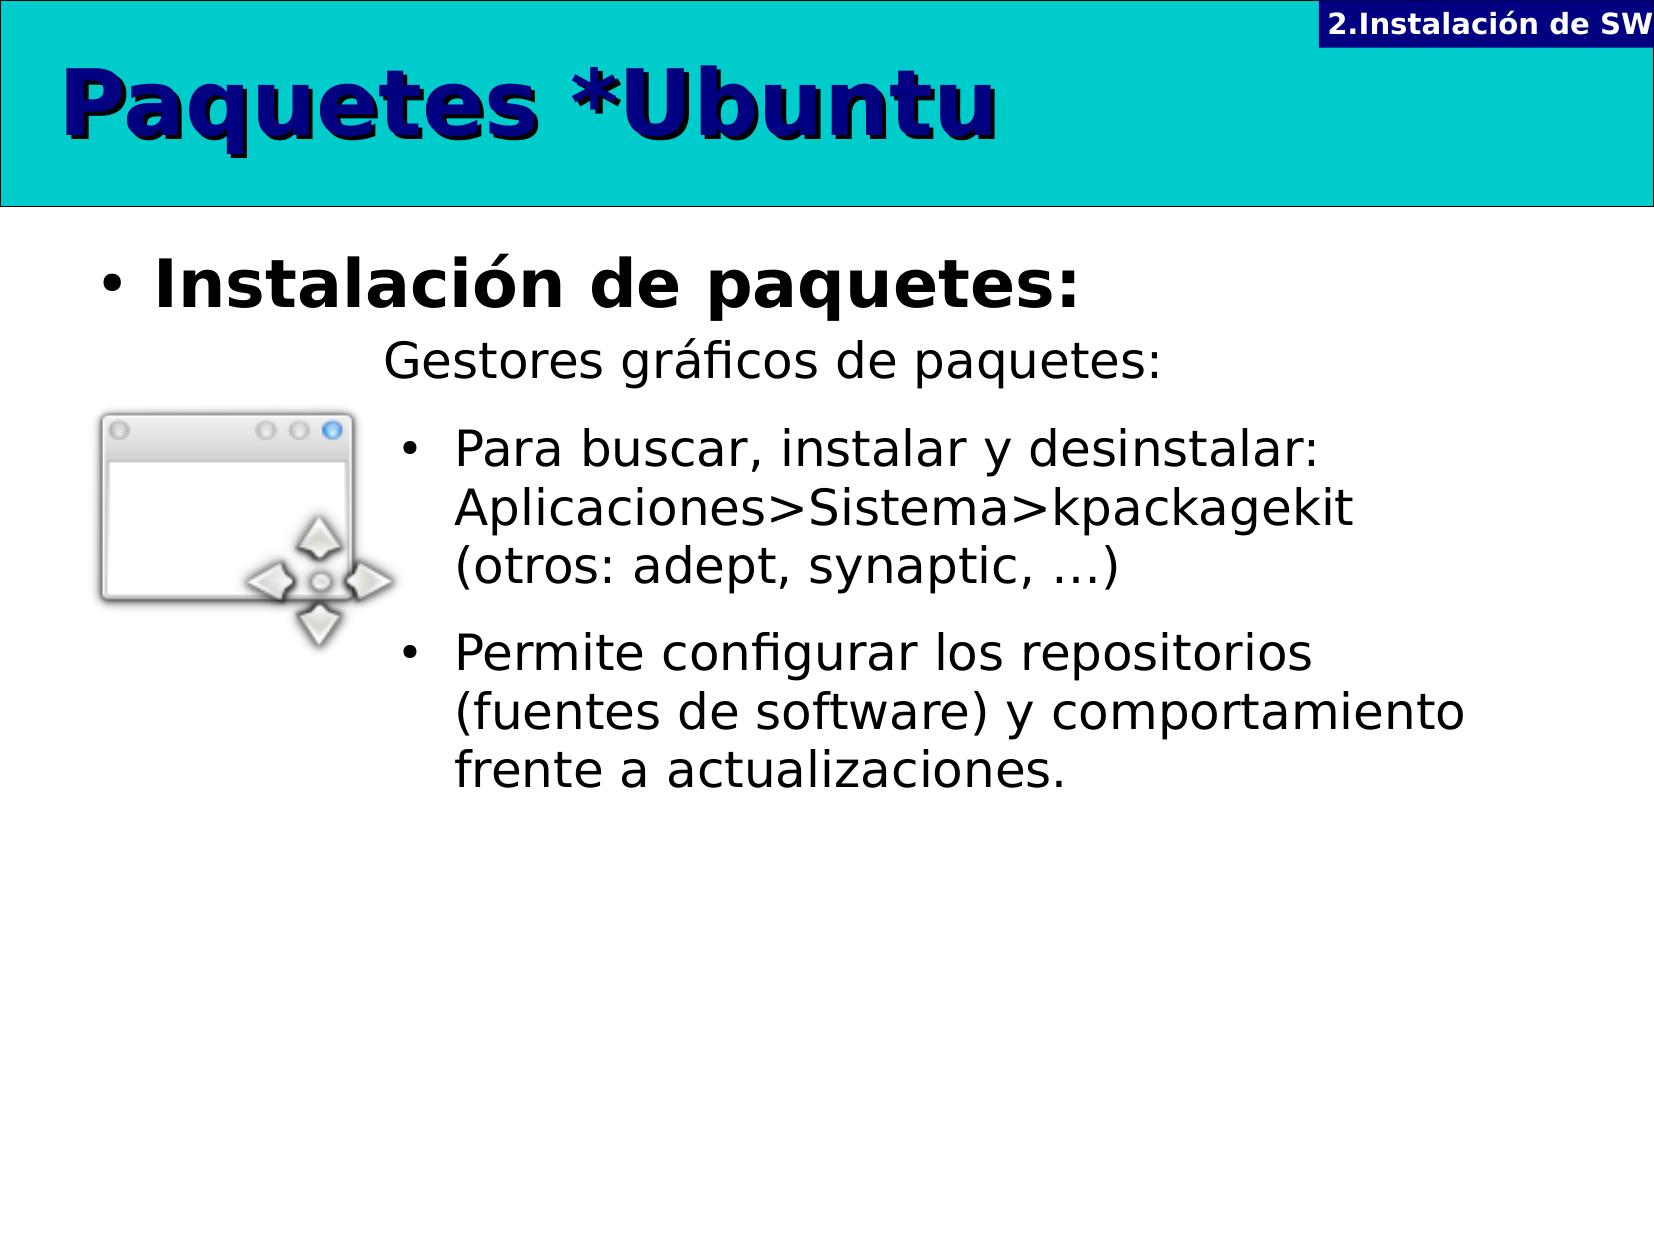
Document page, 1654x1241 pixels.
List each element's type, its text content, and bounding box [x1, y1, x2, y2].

title Paquetes *Ubuntu [59, 14, 1654, 192]
text_box 2.Instalación de SW [1318, 0, 1654, 48]
text_box Gestores gráficos de paquetes: Para buscar, instalar y desinstalar: Aplicaciones>Sistema>kpackagekit (otros: adept, synaptic, …) Permite configurar los repositorios (fuentes de software) y comportamiento frente a actualizaciones. [383, 332, 1484, 843]
picture [83, 366, 383, 654]
list Instalación de paquetes: [82, 245, 1571, 1109]
